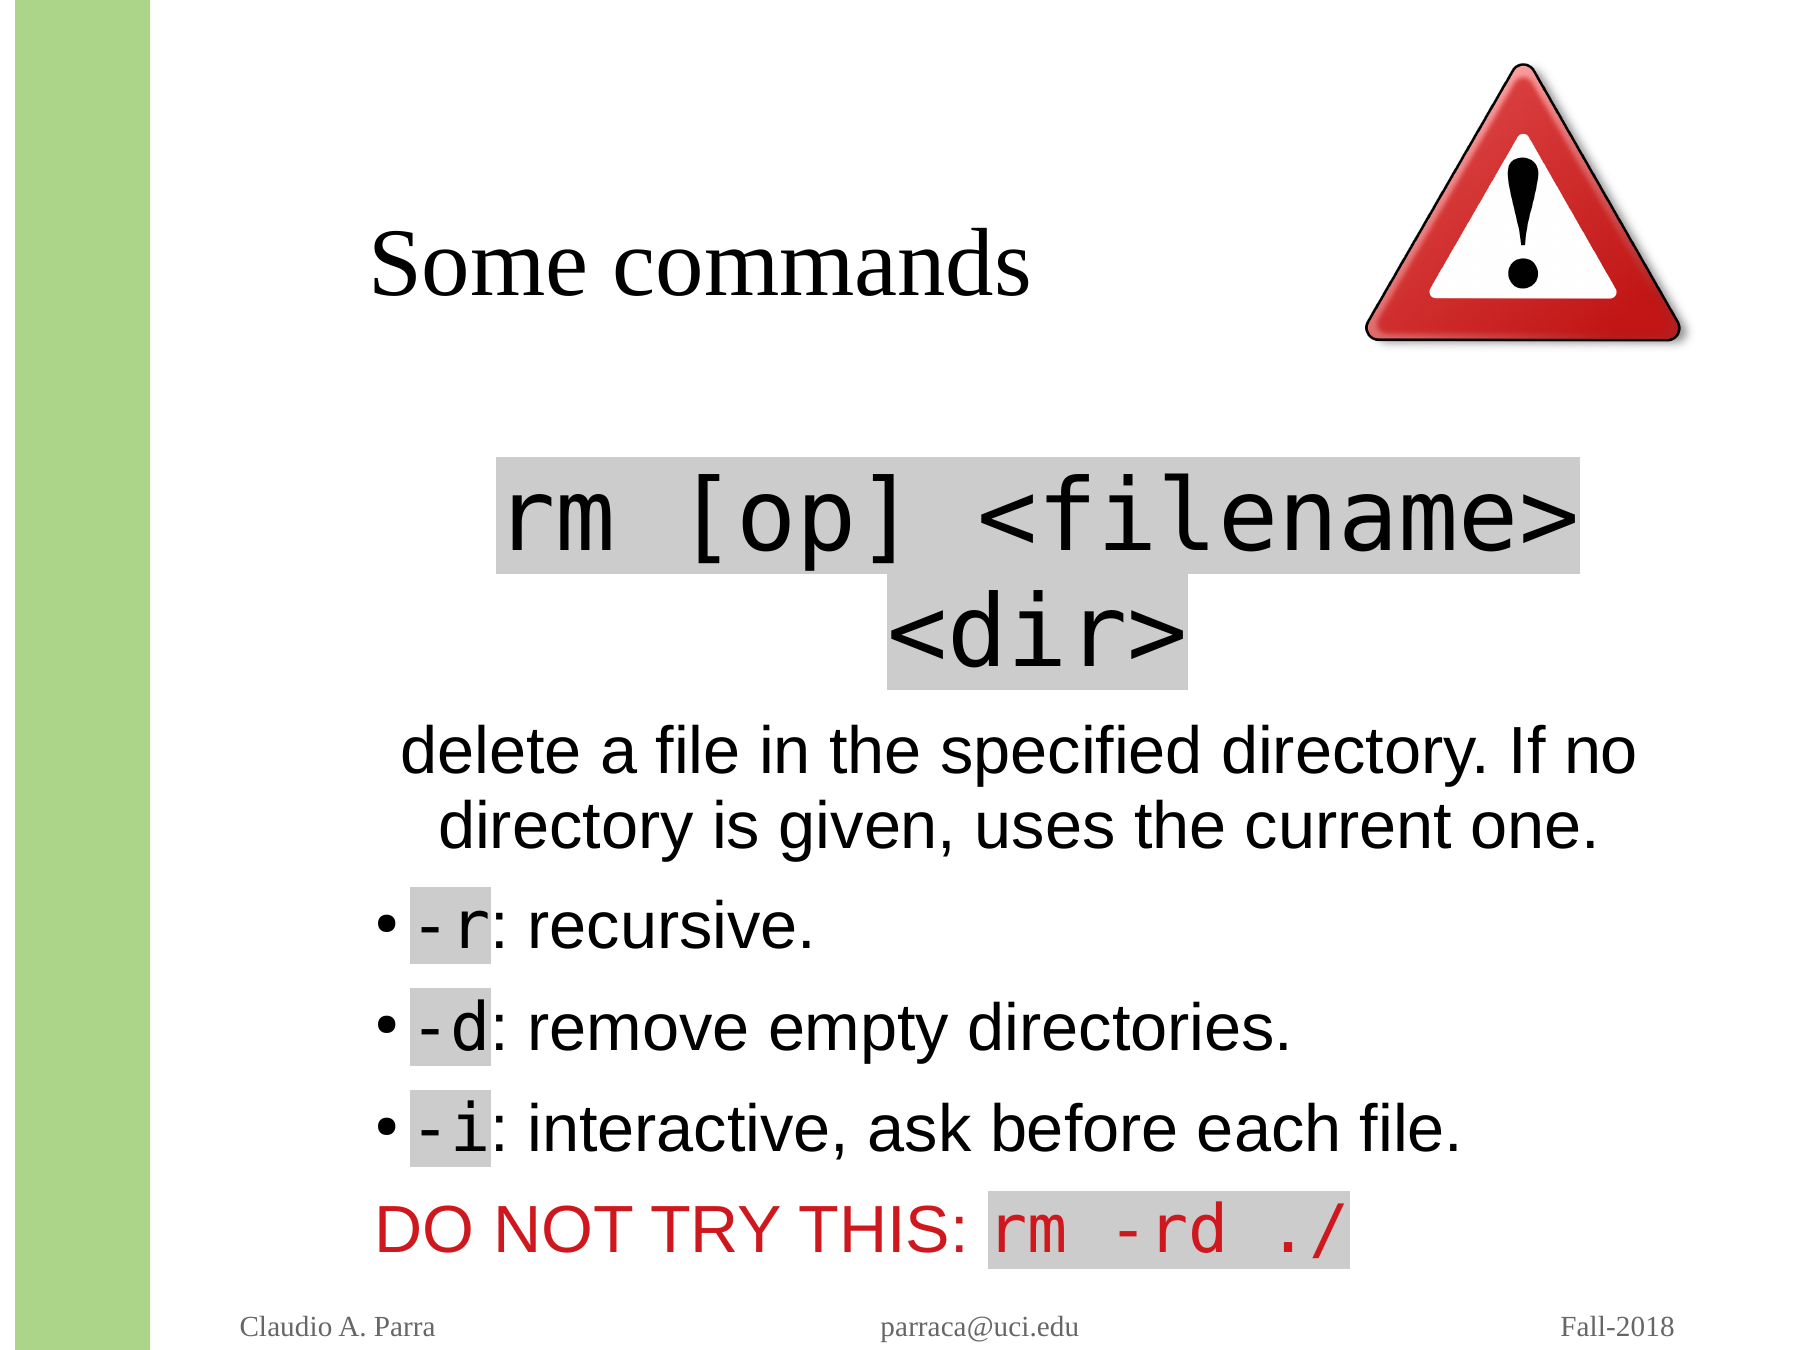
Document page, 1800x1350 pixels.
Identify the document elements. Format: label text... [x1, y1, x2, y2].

subtitle Some commands [368, 101, 1531, 424]
picture [1365, 59, 1697, 353]
text_box rm [op] <filename> <dir> delete a file in the specified directory. If no directory is given, uses the current one. -r: recursive. -d: remove empty directories. -i: interactive, ask before each file. DO NOT TRY THIS: rm -rd ./ [360, 449, 1681, 1277]
